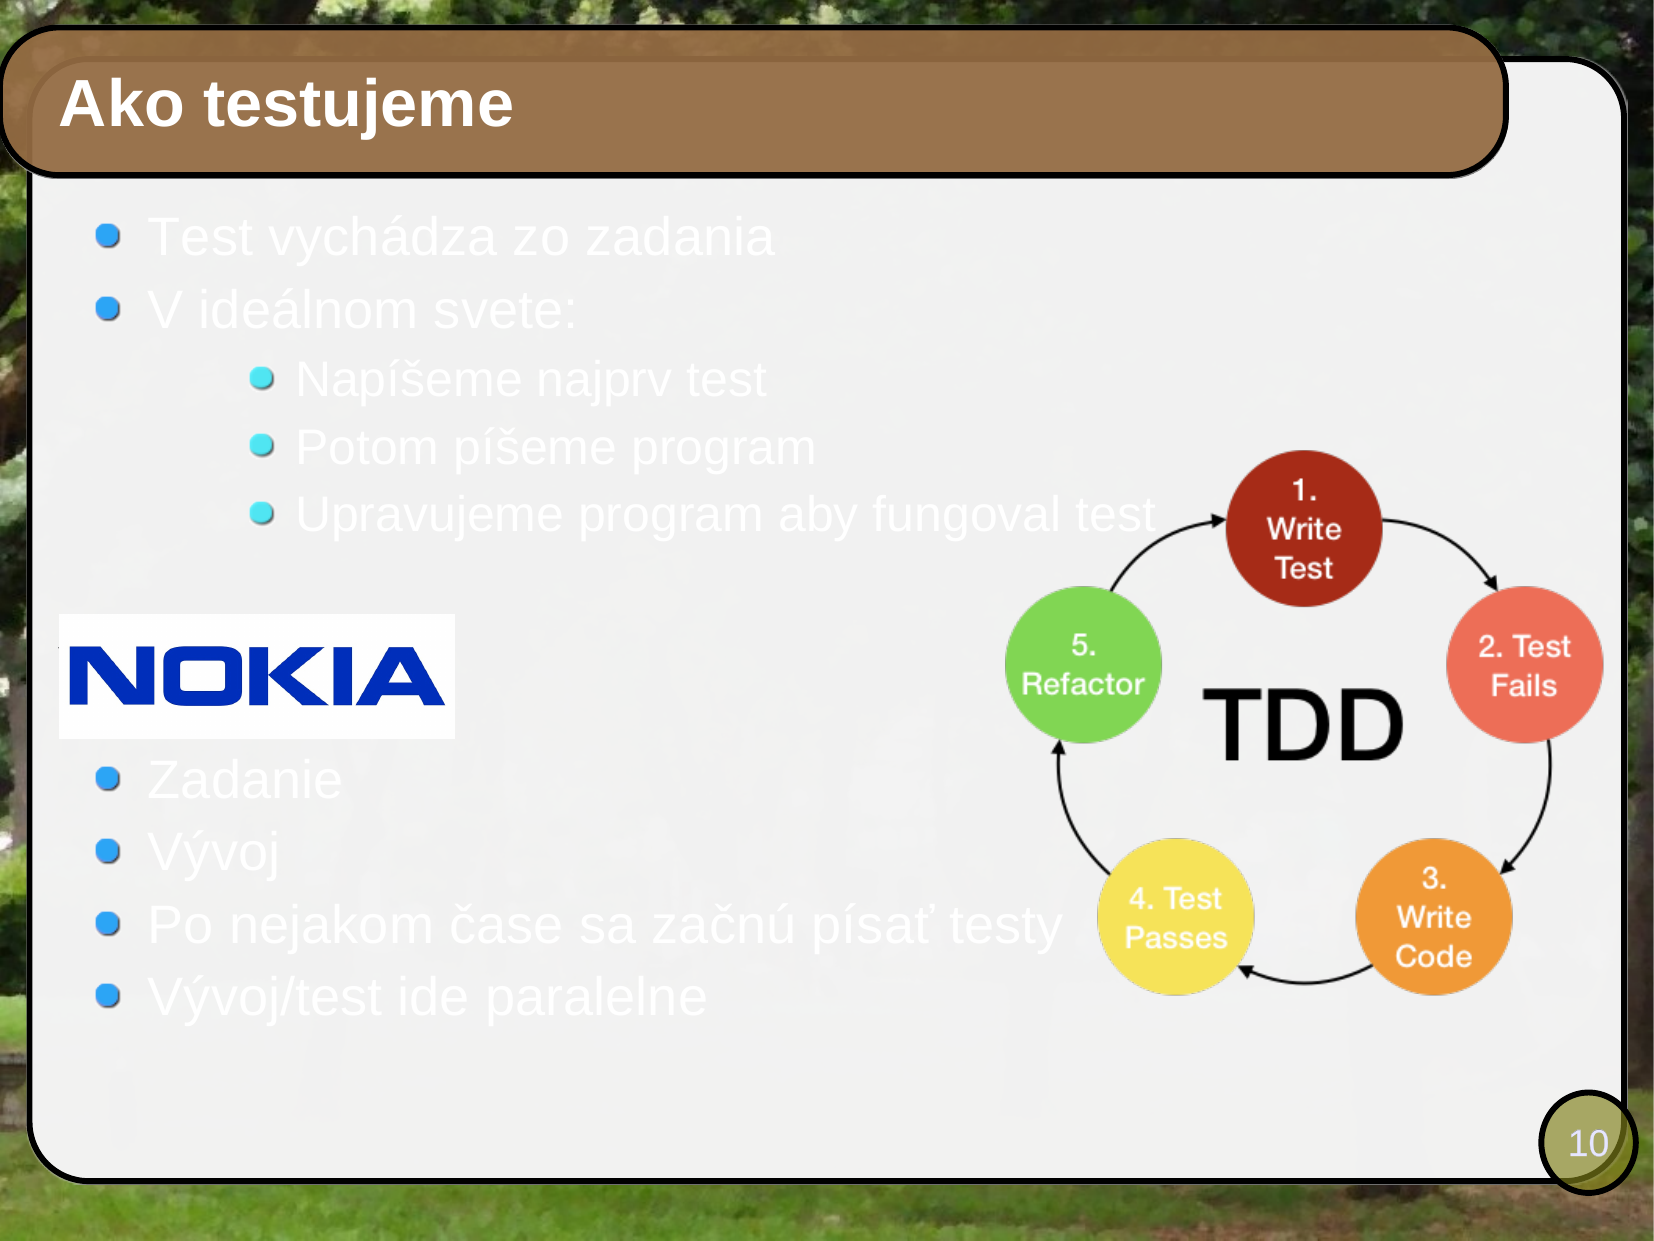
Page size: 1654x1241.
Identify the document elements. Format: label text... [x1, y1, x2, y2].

list Zadanie Vývoj Po nejakom čase sa začnú písať testy Vývoj/test ide paralelne [59, 745, 1451, 1101]
list Test vychádza zo zadania V ideálnom svete: Napíšeme najprv test Potom píšeme program Upravujeme program aby fungoval test [59, 206, 1595, 597]
title Ako testujeme [59, 29, 1447, 178]
picture [0, 0, 1654, 1241]
picture [1004, 449, 1605, 997]
picture [59, 614, 455, 739]
title V Nokii [59, 597, 1004, 745]
